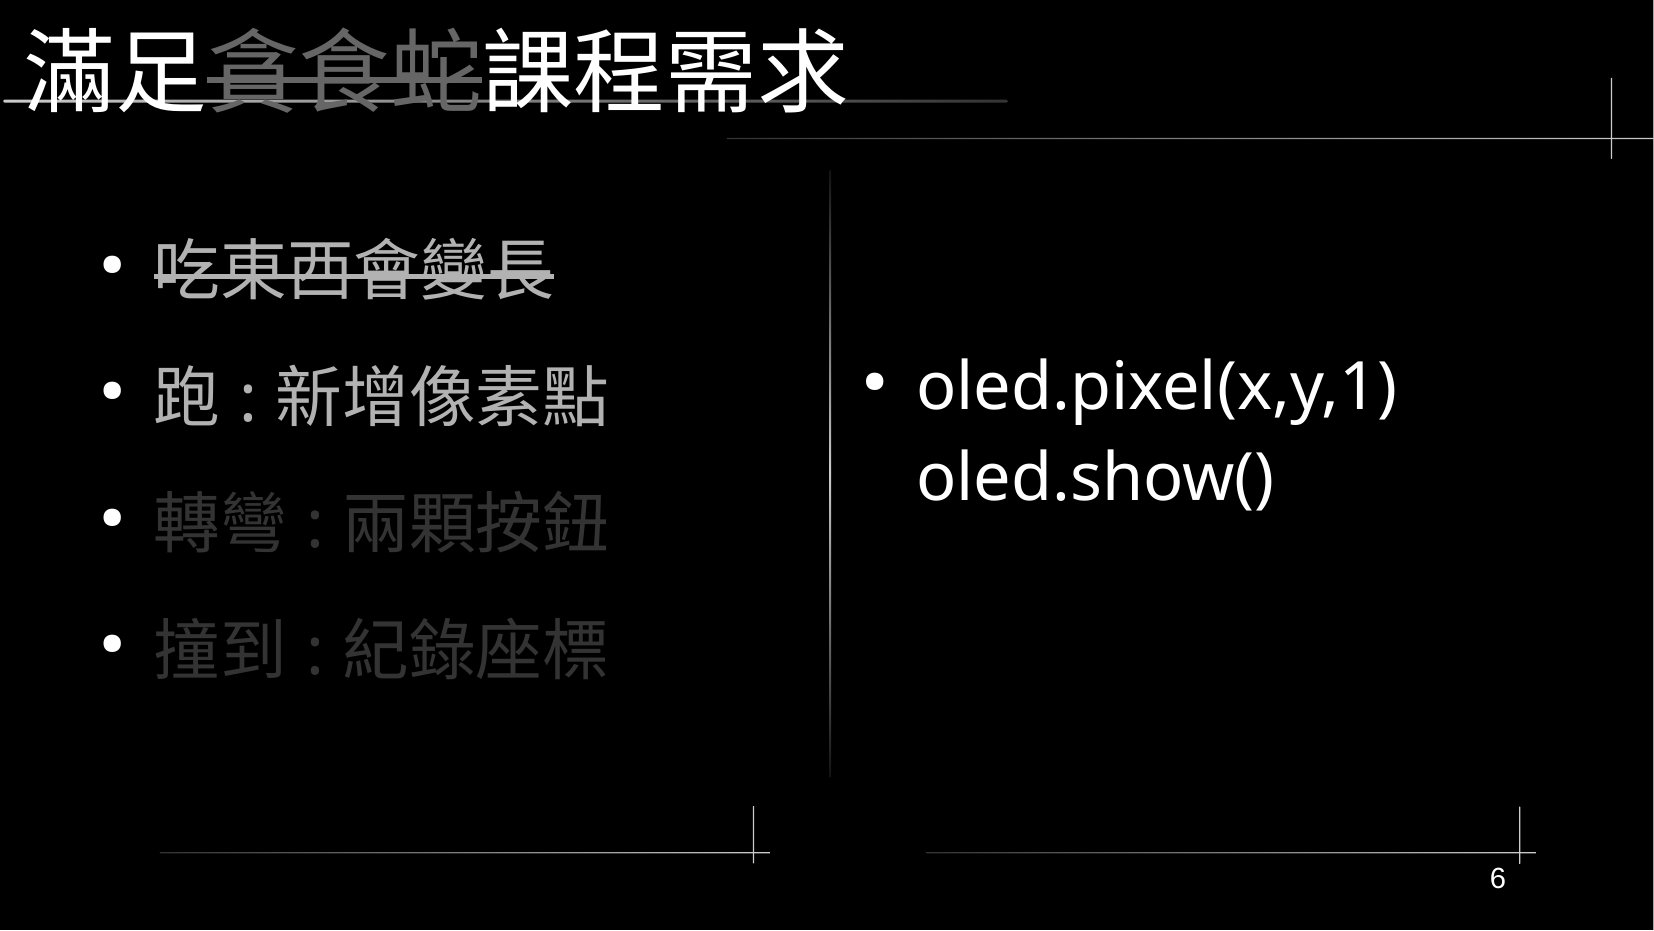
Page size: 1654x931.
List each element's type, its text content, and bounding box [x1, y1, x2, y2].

title 滿足貪食蛇課程需求 [23, 9, 1589, 121]
list oled.pixel(x,y,1) oled.show() [845, 217, 1572, 758]
list 吃東西會變長 跑:新增像素點 轉彎:兩顆按鈕 撞到:紀錄座標 [82, 217, 809, 758]
